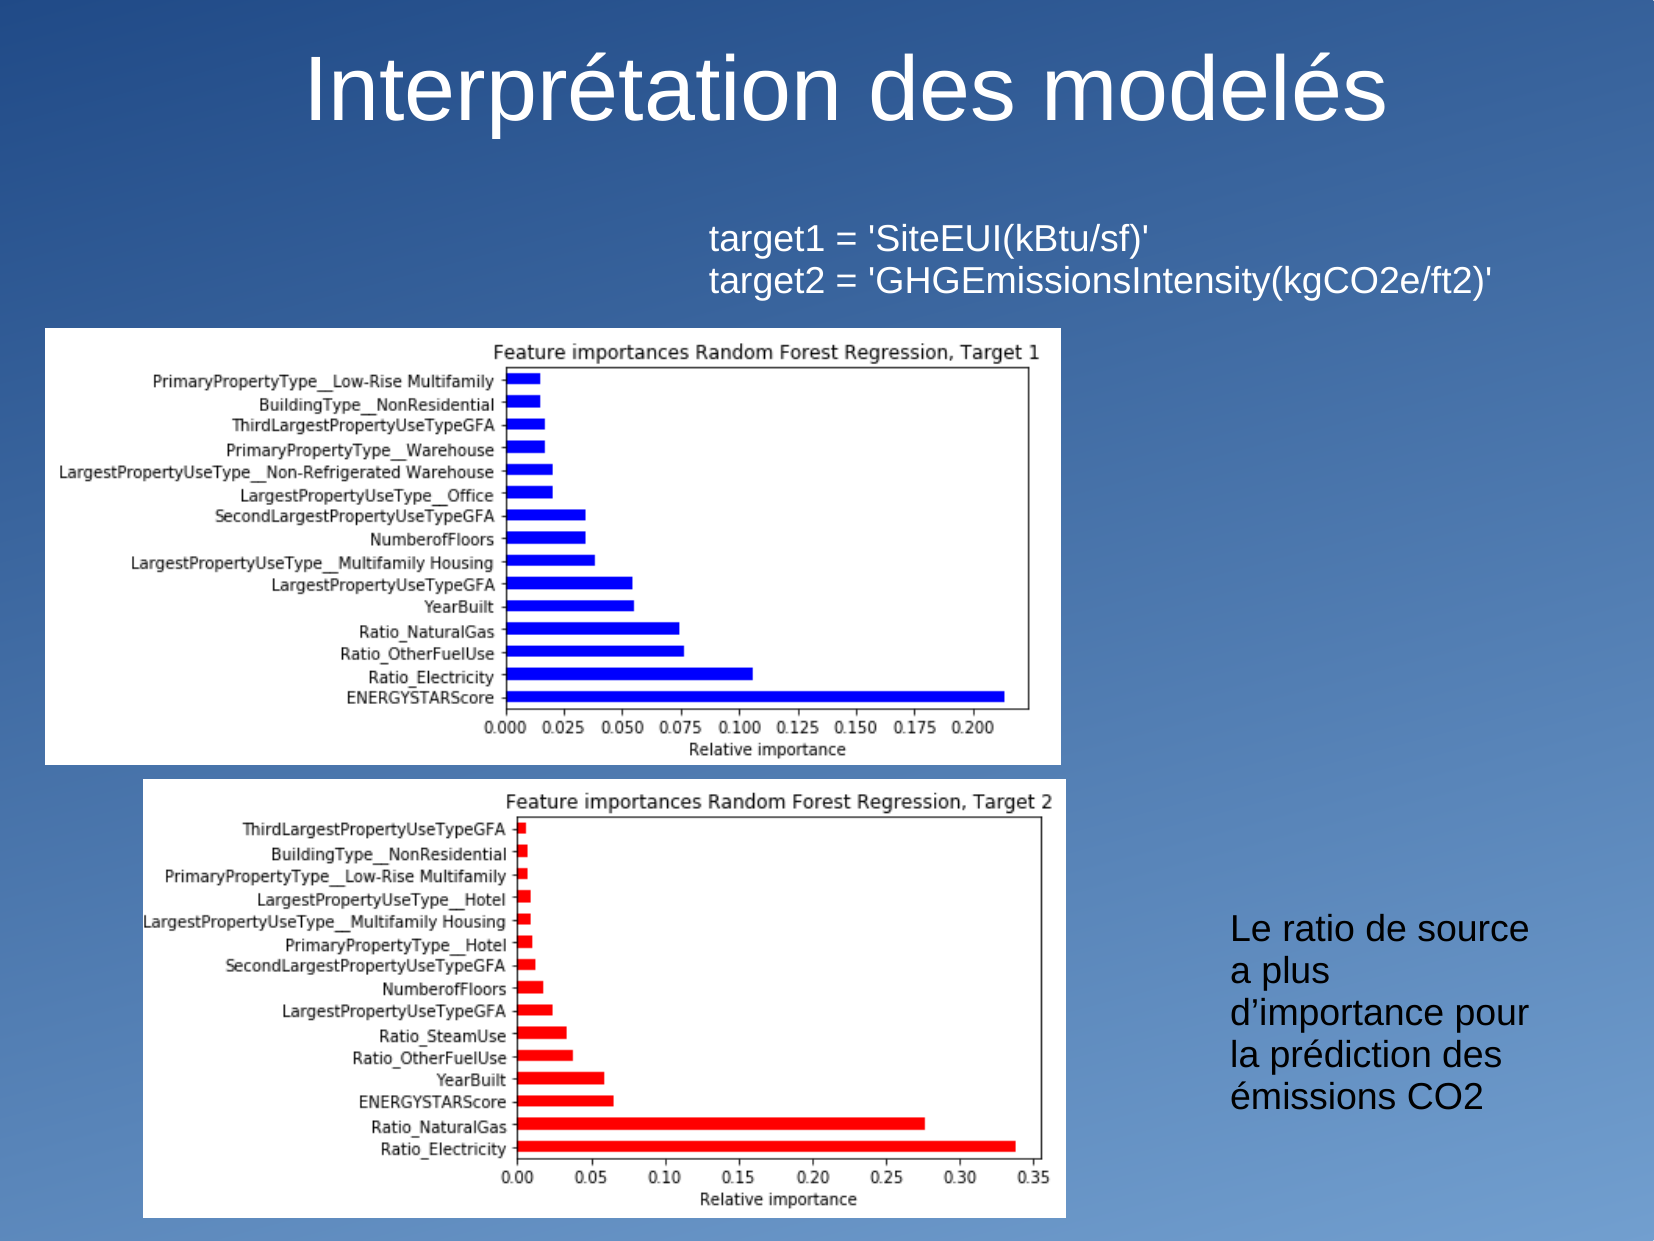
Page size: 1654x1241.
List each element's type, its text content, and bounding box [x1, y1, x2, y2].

text_box Le ratio de source a plus d’importance pour la prédiction des émissions CO2 [1215, 899, 1561, 1125]
title Interprétation des modelés [102, 0, 1591, 193]
text_box target1 = 'SiteEUI(kBtu/sf)' target2 = 'GHGEmissionsIntensity(kgCO2e/ft2)' [694, 209, 1561, 309]
picture [143, 779, 1066, 1218]
picture [45, 328, 1061, 765]
